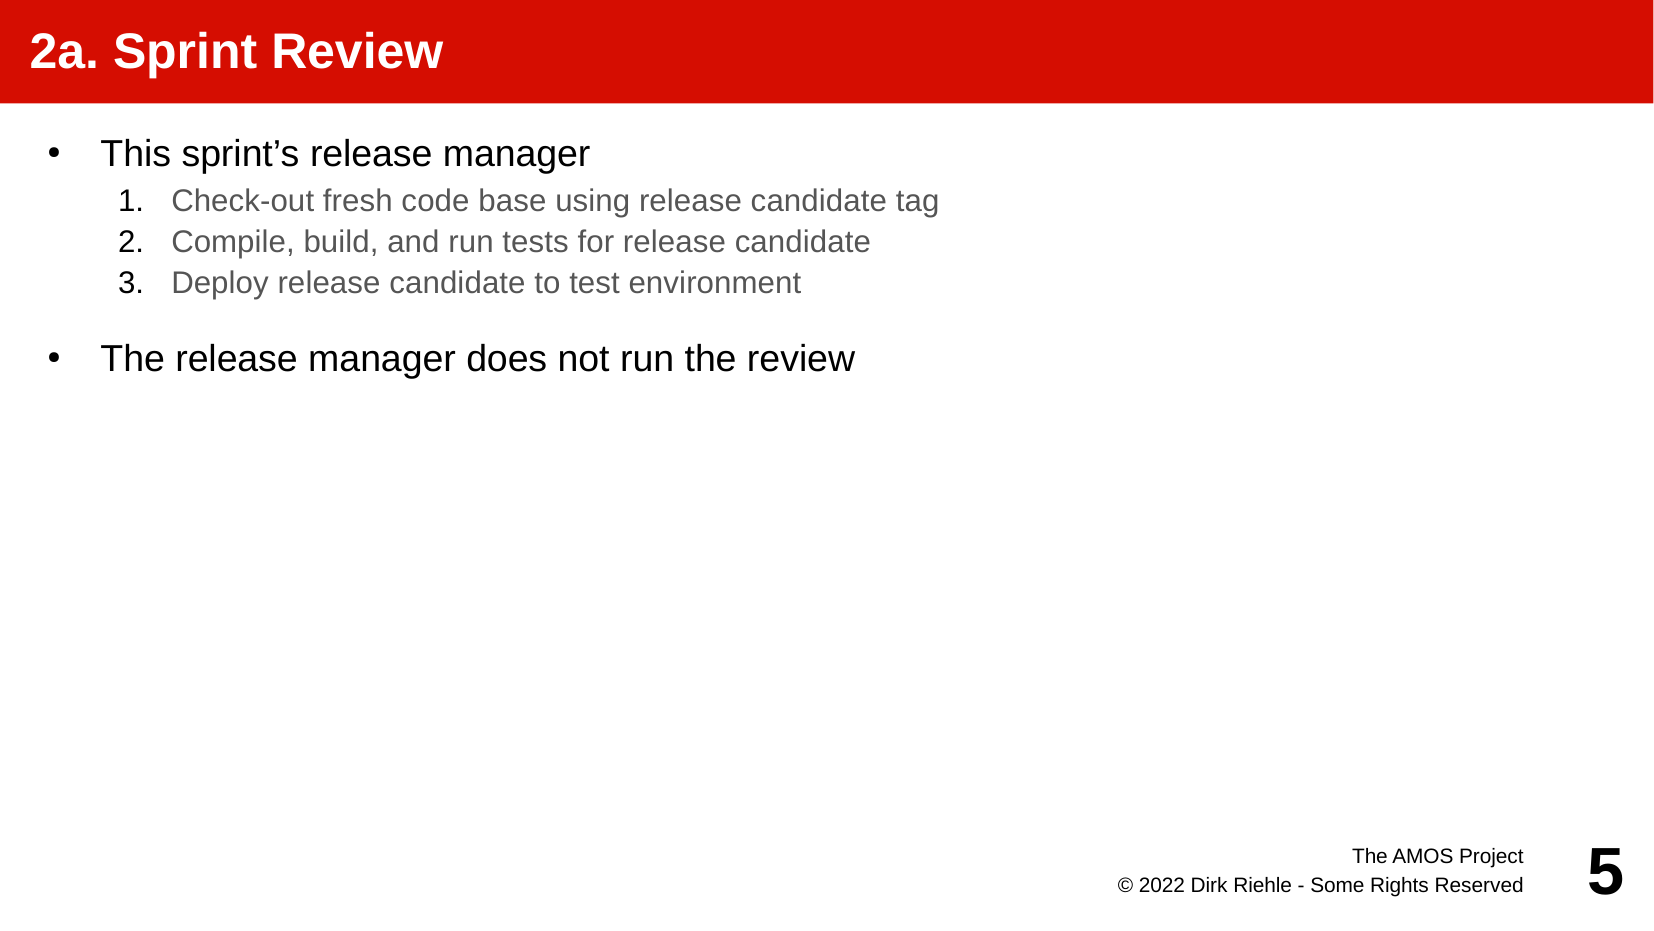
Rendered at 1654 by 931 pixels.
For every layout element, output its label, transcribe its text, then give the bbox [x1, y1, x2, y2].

list This sprint’s release manager Check-out fresh code base using release candidate tag Compile, build, and run tests for release candidate Deploy release candidate to test environment The release manager does not run the review [29, 132, 1625, 813]
title 2a. Sprint Review [0, 0, 1654, 104]
